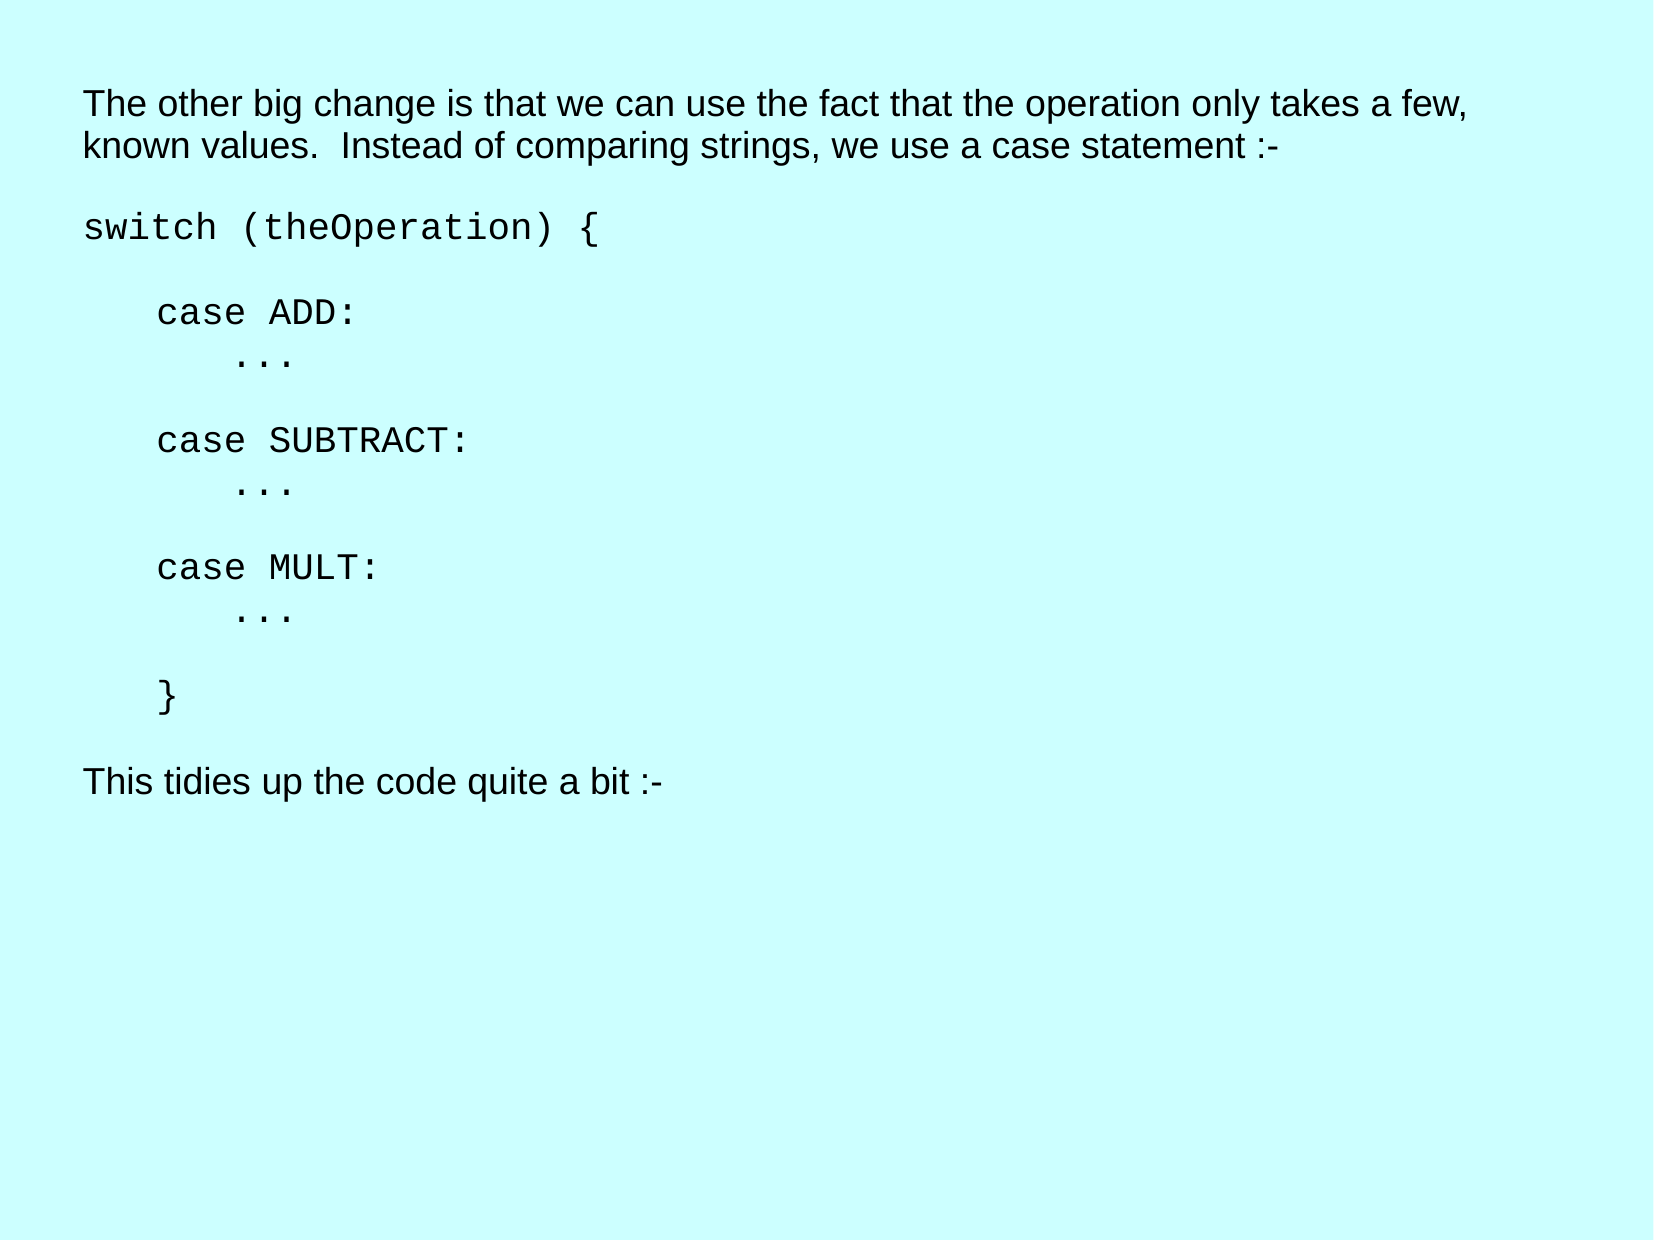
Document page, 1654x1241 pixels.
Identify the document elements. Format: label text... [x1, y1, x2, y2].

subtitle The other big change is that we can use the fact that the operation only takes a few, known values. Instead of comparing strings, we use a case statement :- switch (theOperation) { case ADD: ... case SUBTRACT: ... case MULT: ... } This tidies up the code quite a bit :- [82, 82, 1583, 1158]
